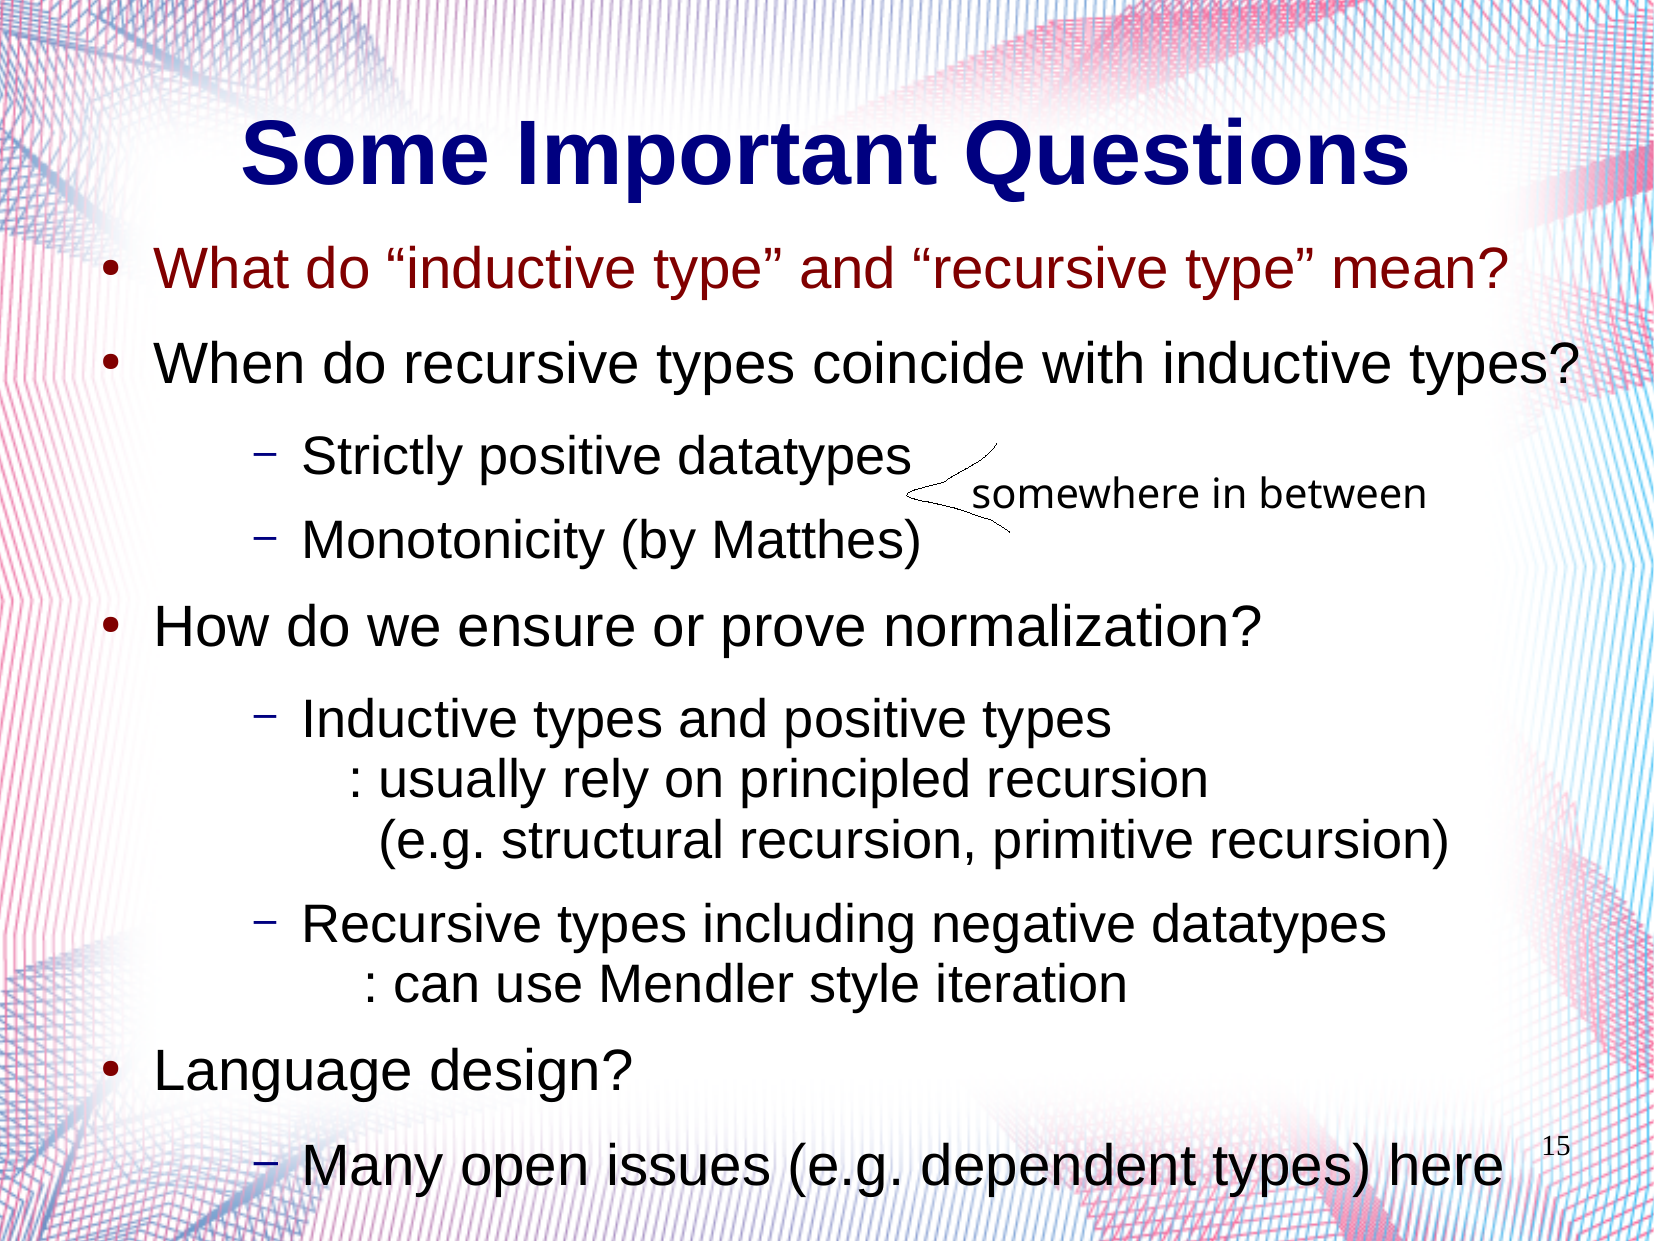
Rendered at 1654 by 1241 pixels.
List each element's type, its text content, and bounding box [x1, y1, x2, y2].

picture [0, 0, 1654, 1241]
list What do “inductive type” and “recursive type” mean? When do recursive types coincide with inductive types? Strictly positive datatypes Monotonicity (by Matthes) How do we ensure or prove normalization? Inductive types and positive types : usually rely on principled recursion (e.g. structural recursion, primitive recursion) Recursive types including negative datatypes : can use Mendler style iteration Language design? Many open issues (e.g. dependent types) here [64, 236, 1589, 1198]
text_box somewhere in between [956, 456, 1312, 520]
title Some Important Questions [82, 49, 1571, 236]
